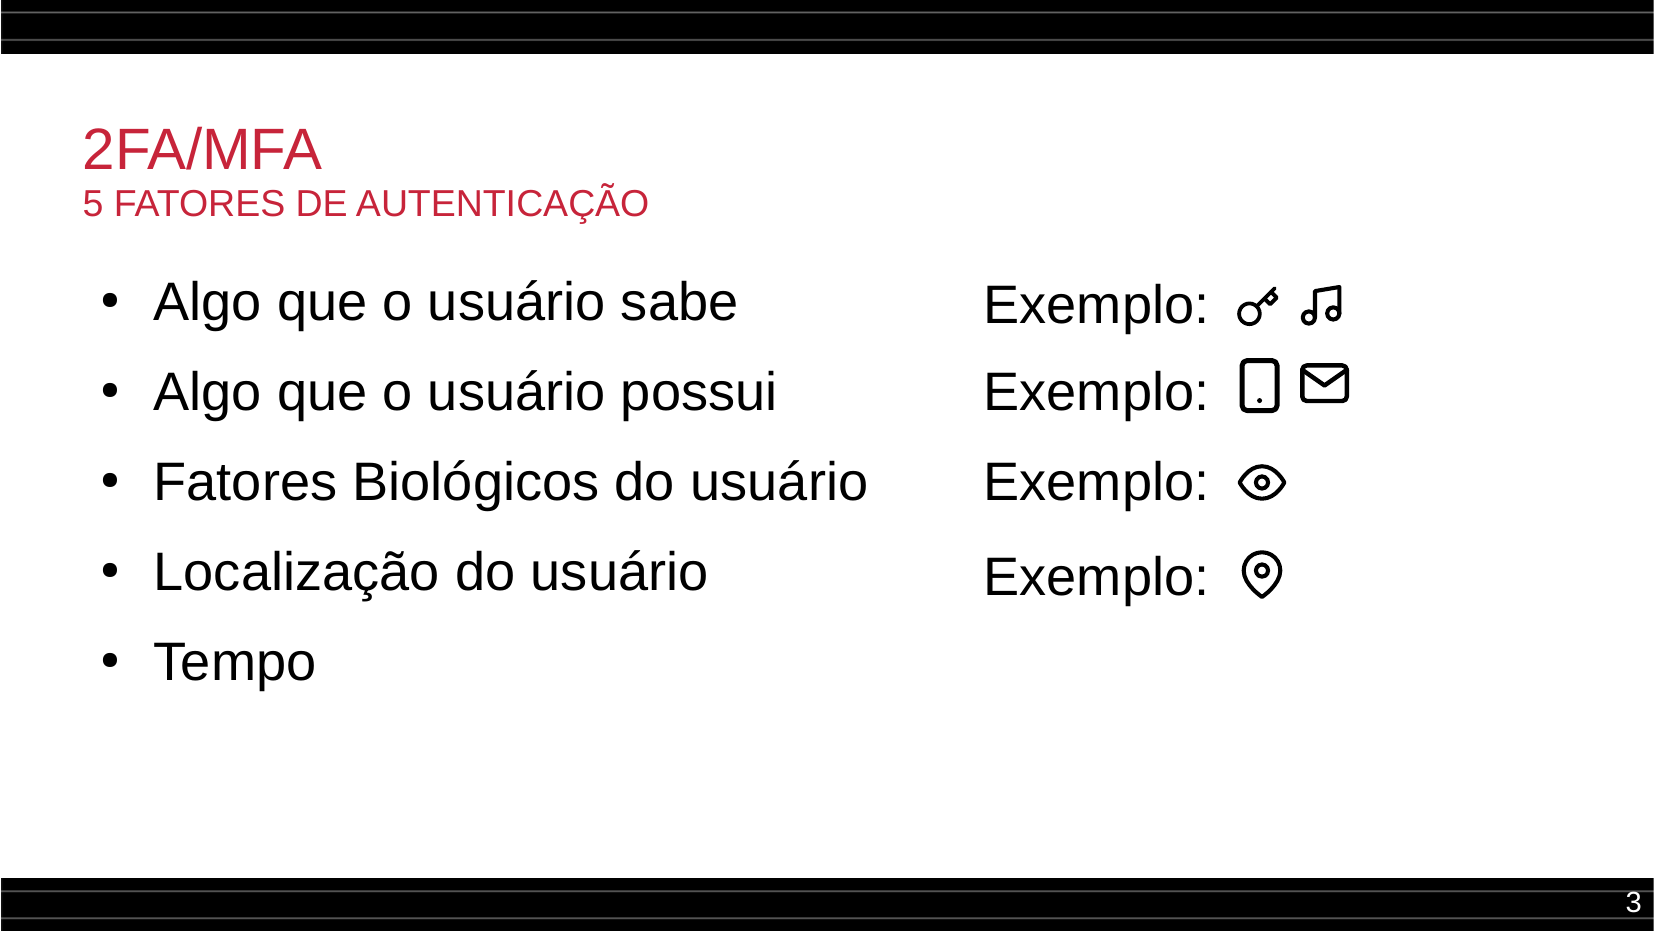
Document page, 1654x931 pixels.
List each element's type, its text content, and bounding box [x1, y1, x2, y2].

text_box Exemplo: [968, 354, 1229, 430]
text_box Exemplo: [968, 267, 1229, 343]
picture [1, 0, 1654, 54]
text_box Exemplo: [968, 444, 1229, 520]
picture [1296, 355, 1353, 412]
text_box Exemplo: [968, 538, 1229, 615]
list Algo que o usuário sabe Algo que o usuário possui Fatores Biológicos do usuário Localização do usuário Tempo [82, 271, 1004, 851]
picture [1236, 457, 1288, 508]
picture [1, 878, 1654, 931]
picture [1234, 283, 1282, 331]
title 2FA/MFA 5 FATORES DE AUTENTICAÇÃO [82, 92, 1571, 249]
picture [1295, 279, 1347, 331]
picture [1236, 549, 1288, 601]
picture [1228, 354, 1291, 417]
